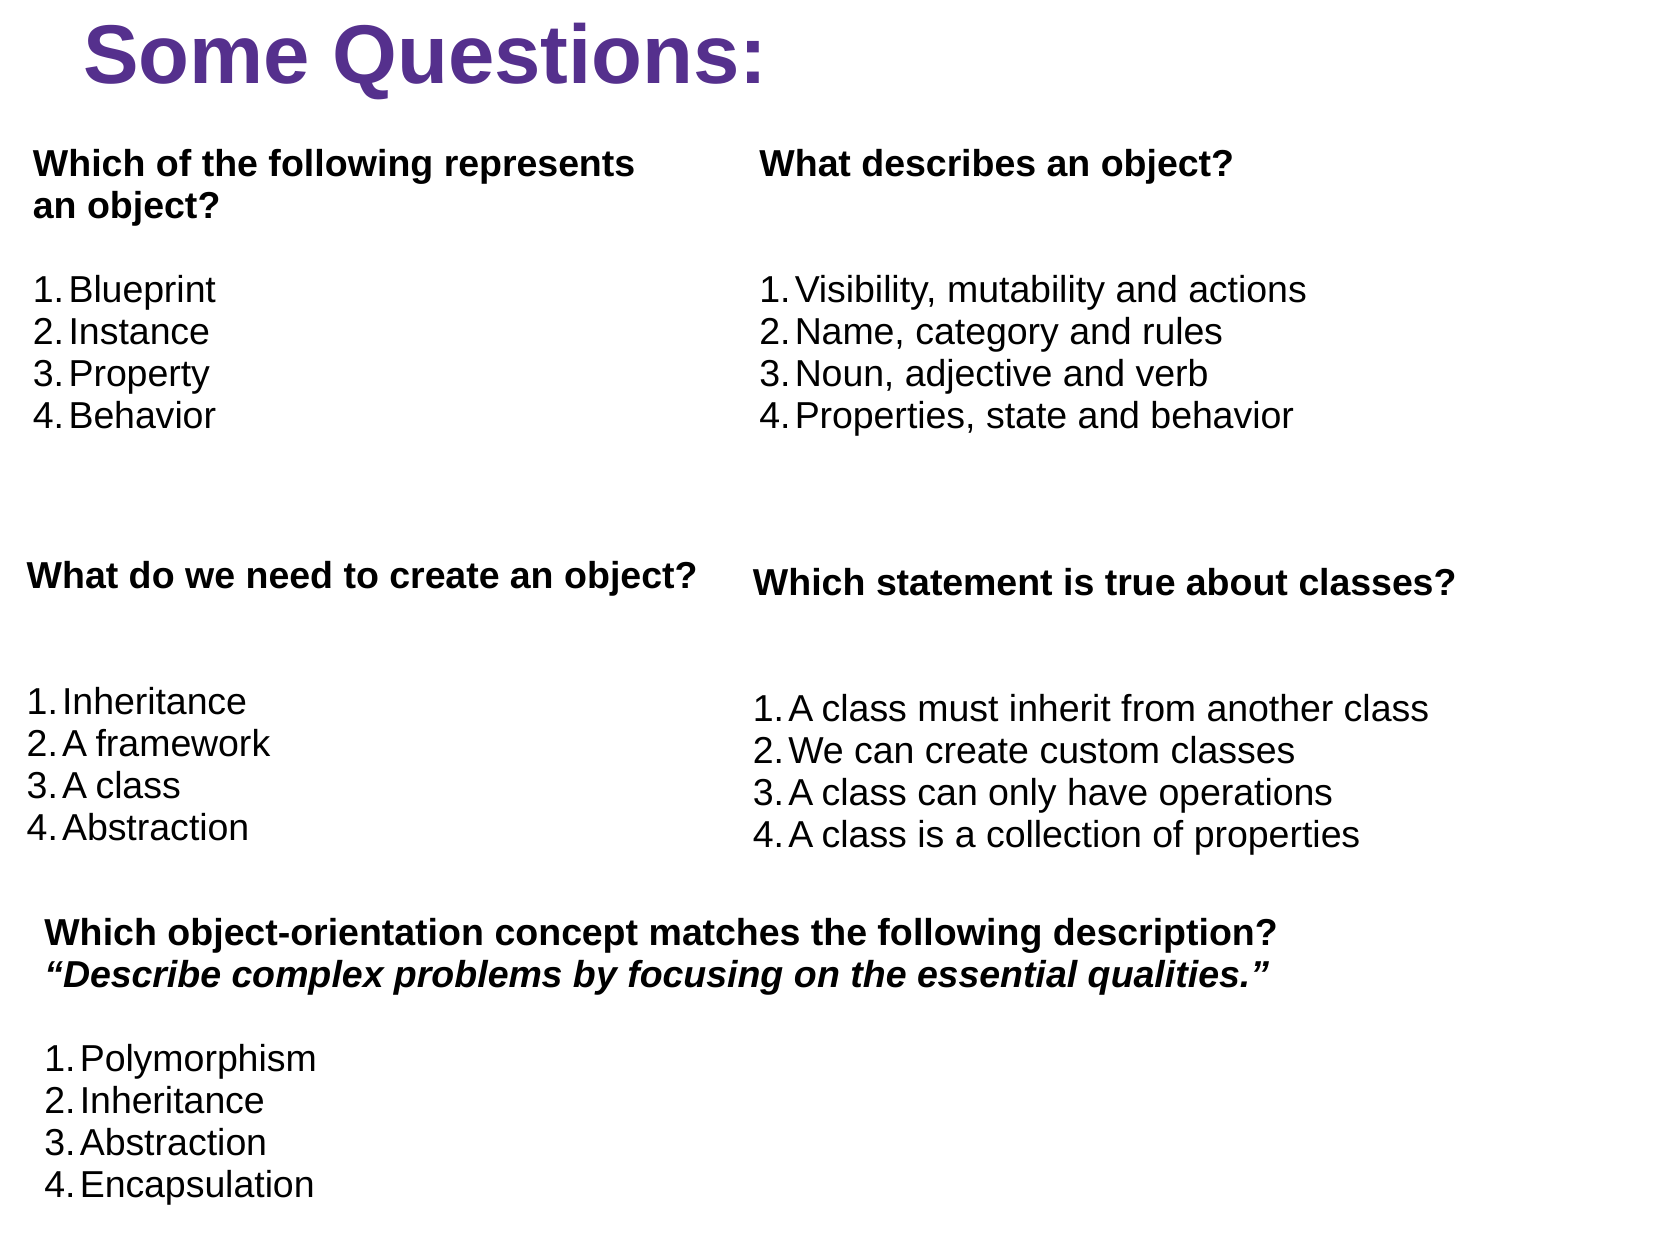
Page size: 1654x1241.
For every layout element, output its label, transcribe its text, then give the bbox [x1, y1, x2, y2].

text_box Which statement is true about classes? A class must inherit from another class We can create custom classes A class can only have operations A class is a collection of properties [738, 554, 1625, 905]
text_box Which of the following represents an object? Blueprint Instance Property Behavior [18, 134, 662, 443]
text_box Which object-orientation concept matches the following description? “Describe complex problems by focusing on the essential qualities.” Polymorphism Inheritance Abstraction Encapsulation [29, 904, 1536, 1241]
text_box What do we need to create an object? Inheritance A framework A class Abstraction [11, 547, 721, 857]
text_box What describes an object? Visibility, mutability and actions Name, category and rules Noun, adjective and verb Properties, state and behavior [744, 134, 1441, 444]
title Some Questions: [83, 8, 1572, 133]
